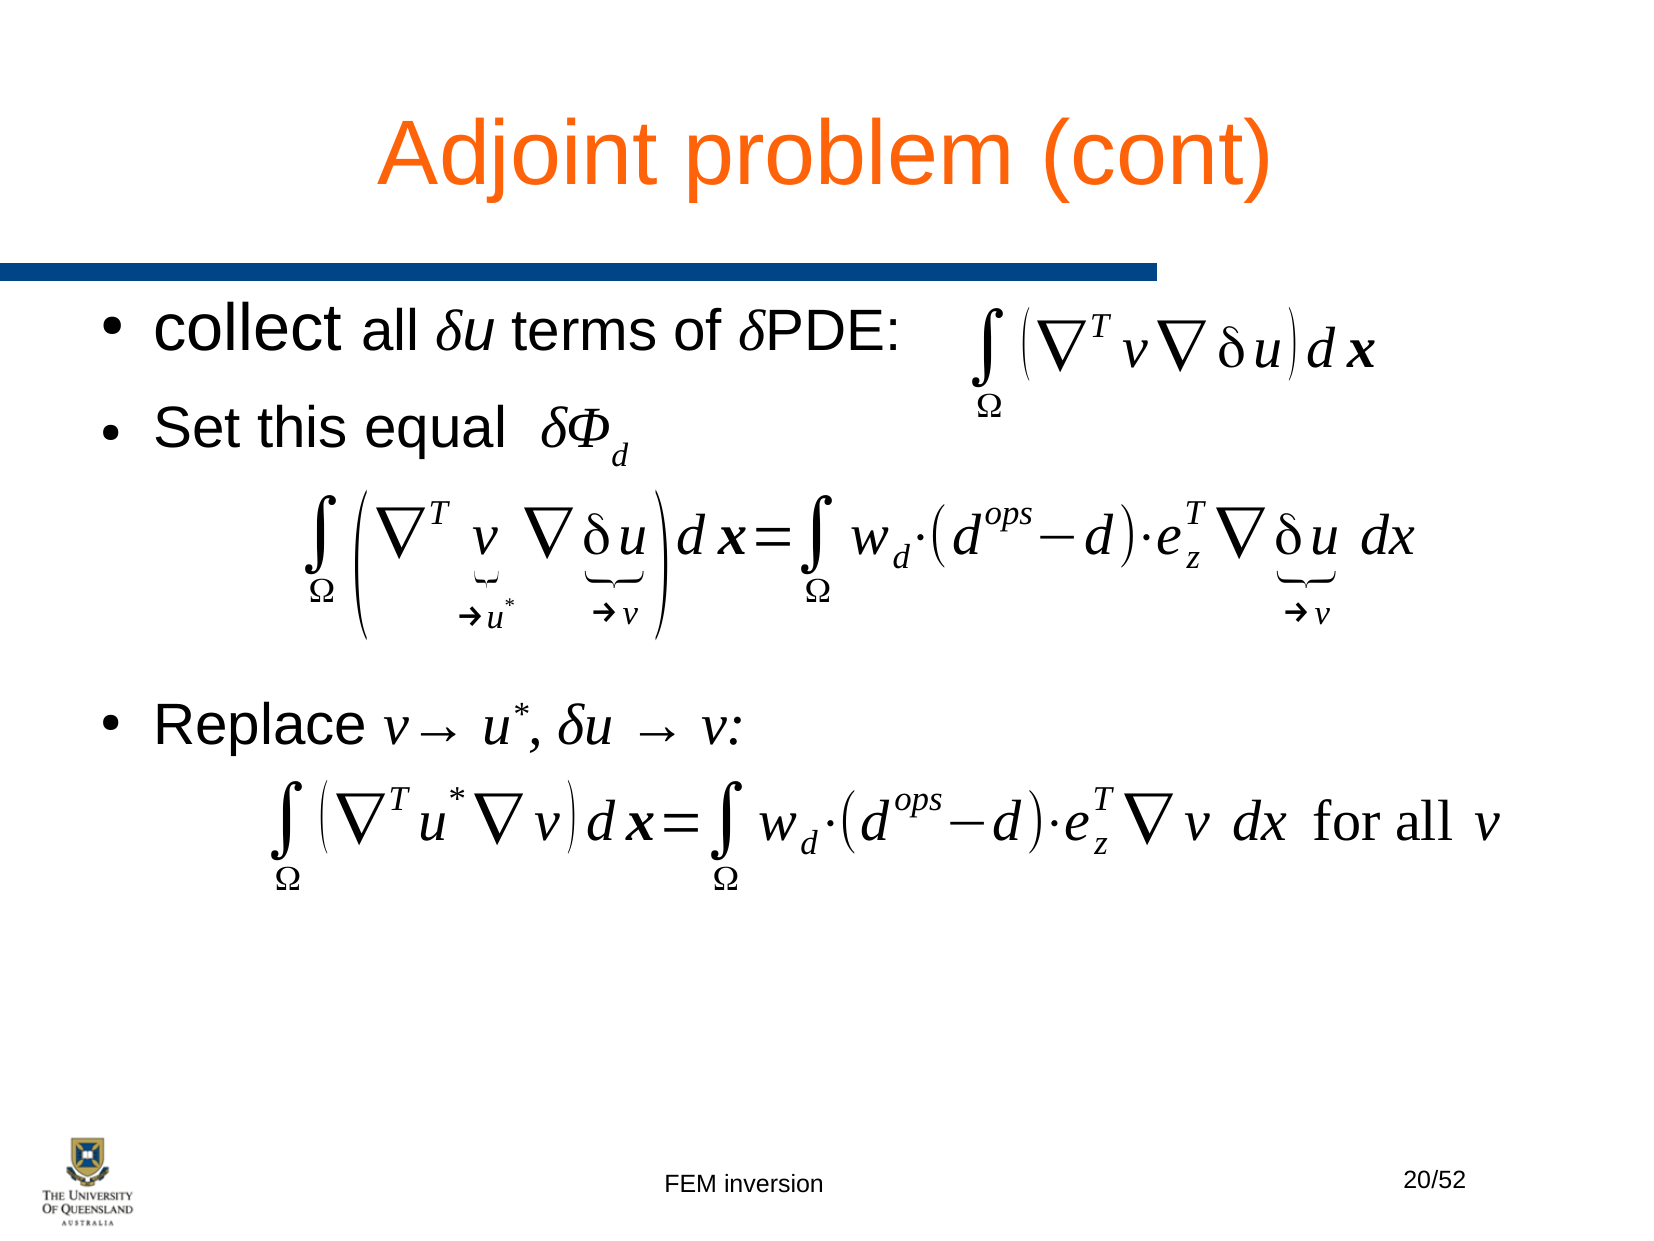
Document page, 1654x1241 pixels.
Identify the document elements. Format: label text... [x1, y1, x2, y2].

title Adjoint problem (cont) [82, 49, 1571, 257]
list collect all δu terms of δPDE: Set this equal δΦd Replace v→ u*, δu → v: [82, 290, 1571, 1010]
chart [957, 303, 1384, 419]
picture [35, 1133, 142, 1235]
chart [256, 776, 1510, 892]
chart [290, 486, 1424, 644]
